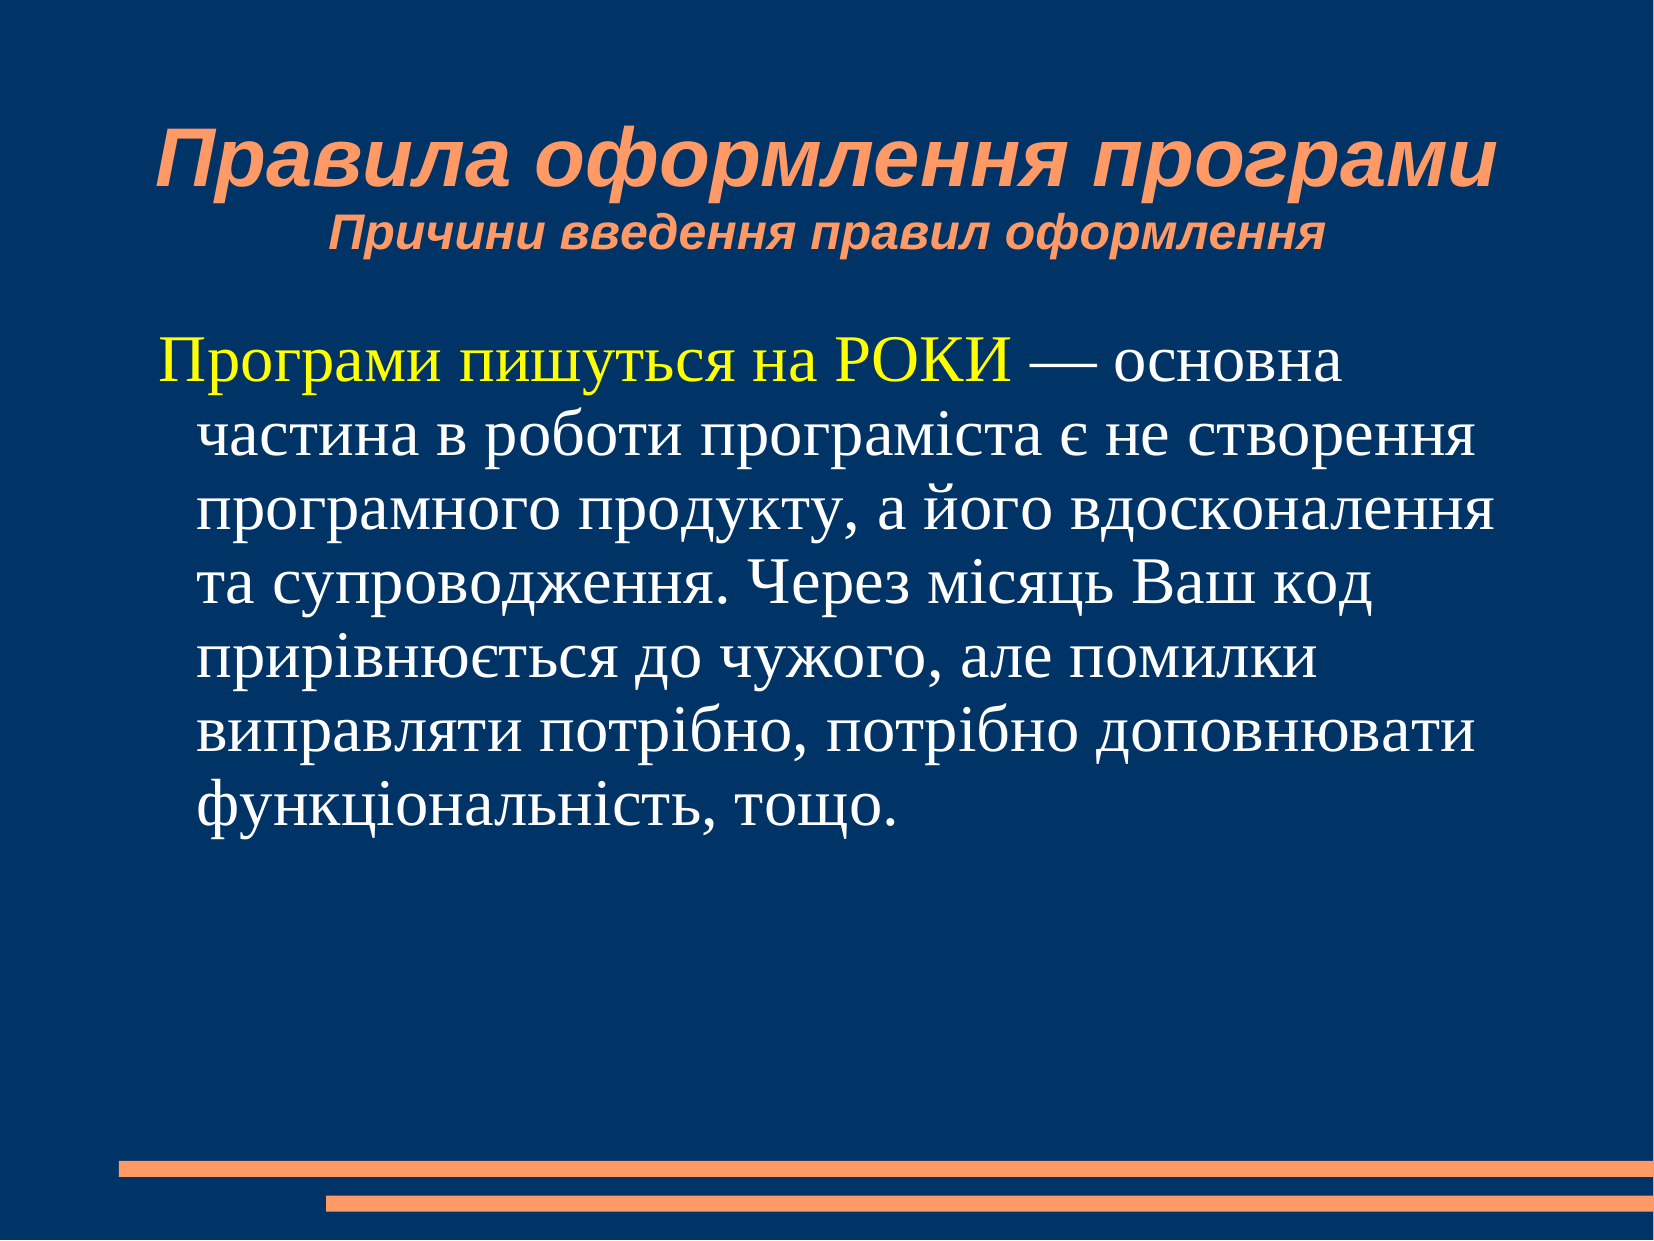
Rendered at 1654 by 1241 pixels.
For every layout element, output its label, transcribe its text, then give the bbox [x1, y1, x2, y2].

list Програми пишуться на РОКИ — основна частина в роботи програміста є не створення програмного продукту, а його вдосконалення та супроводження. Через місяць Ваш код прирівнюється до чужого, але помилки виправляти потрібно, потрібно доповнювати функціональність, тощо. [121, 322, 1561, 1132]
title Правила оформлення програми Причини введення правил оформлення [121, 46, 1534, 322]
